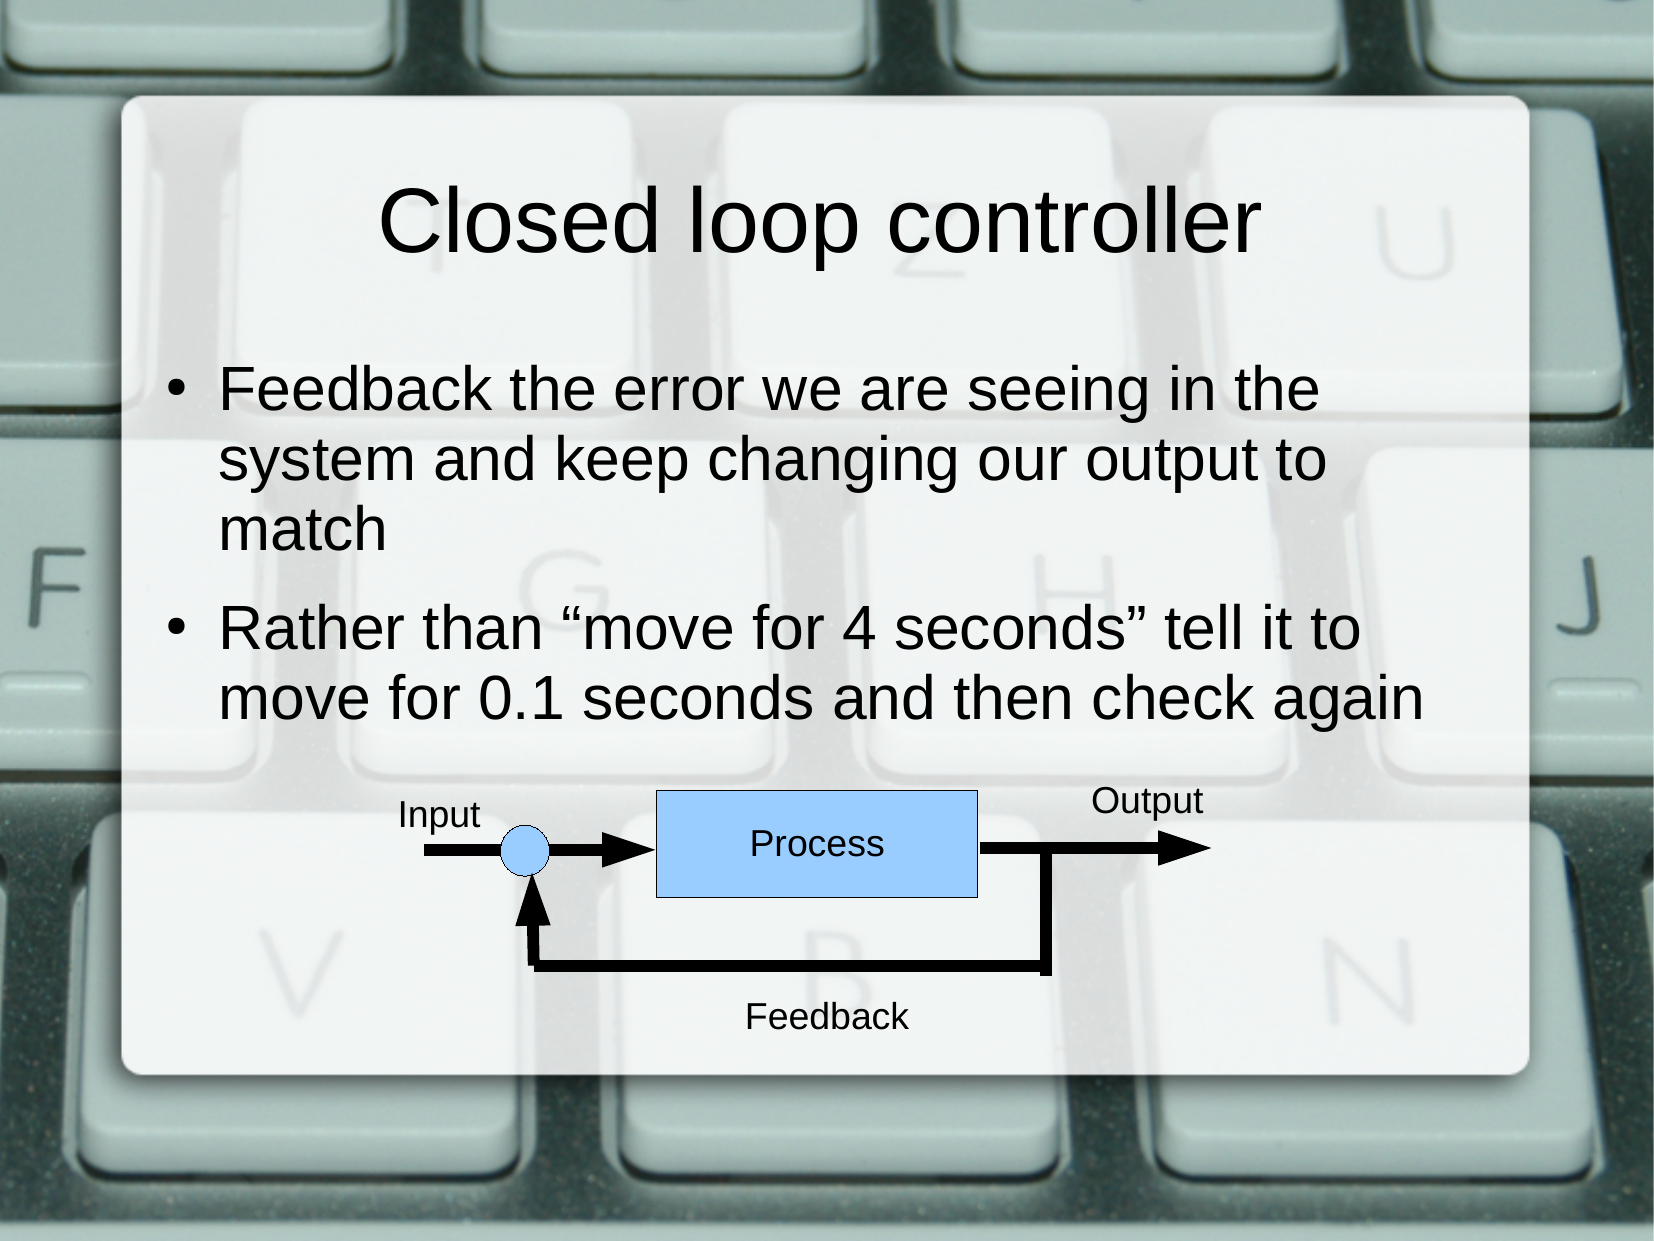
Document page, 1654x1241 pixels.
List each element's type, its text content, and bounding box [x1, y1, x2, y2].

text_box Output [1076, 772, 1219, 830]
text_box Input [382, 786, 496, 844]
picture [0, 0, 1654, 1241]
title Closed loop controller [135, 117, 1506, 325]
text_box Feedback [730, 988, 925, 1046]
text_box Process [656, 790, 978, 898]
text_box [500, 825, 550, 877]
list Feedback the error we are seeing in the system and keep changing our output to match Rather than “move for 4 seconds” tell it to move for 0.1 seconds and then check again [147, 354, 1506, 1063]
